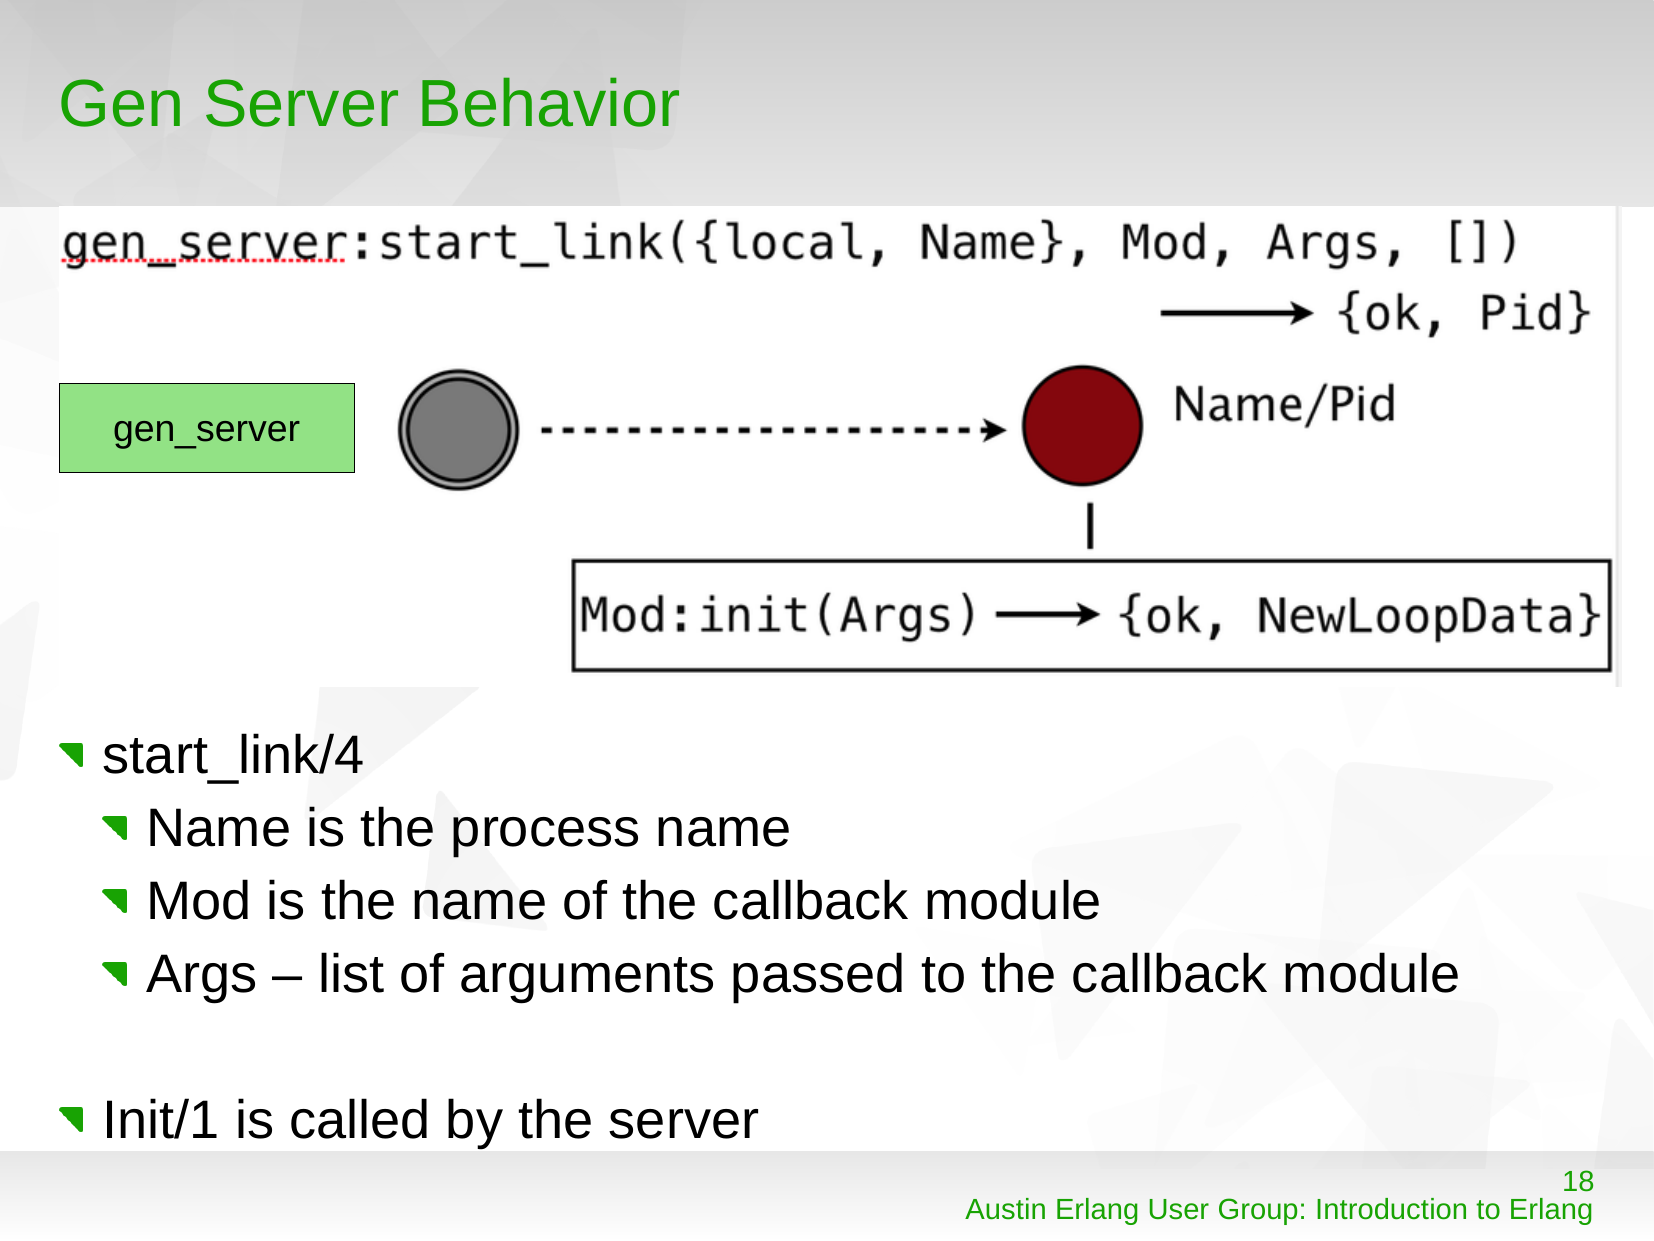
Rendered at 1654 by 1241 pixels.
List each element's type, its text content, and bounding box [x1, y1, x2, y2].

picture [0, 0, 1654, 1169]
list start_link/4 Name is the process name Mod is the name of the callback module Args – list of arguments passed to the callback module Init/1 is called by the server [59, 724, 1595, 1152]
title Gen Server Behavior [59, 29, 1595, 178]
text_box gen_server [59, 383, 355, 473]
